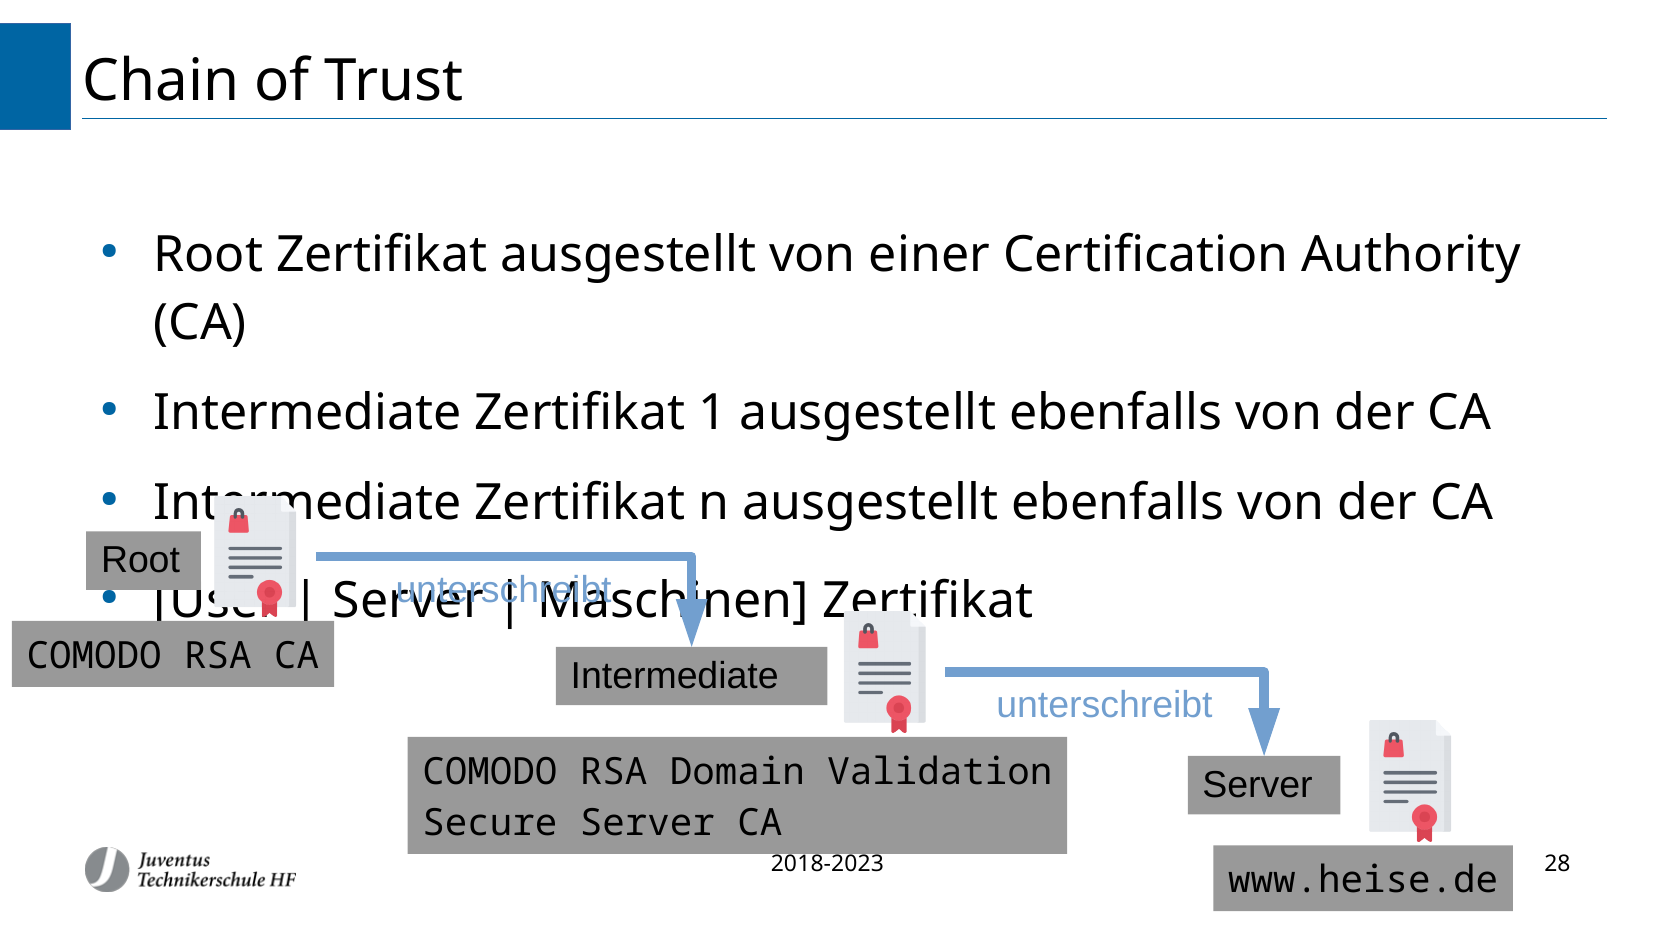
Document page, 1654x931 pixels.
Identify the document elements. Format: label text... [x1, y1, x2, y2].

text_box Intermediate [555, 646, 828, 706]
picture [824, 611, 945, 733]
text_box COMODO RSA CA [11, 620, 335, 674]
title Chain of Trust [82, 37, 1571, 119]
text_box COMODO RSA Domain Validation Secure Server CA [407, 736, 1068, 827]
text_box Server [1187, 755, 1341, 815]
text_box www.heise.de [1213, 845, 1513, 898]
picture [1349, 720, 1471, 842]
picture [85, 847, 296, 892]
picture [194, 496, 316, 617]
text_box Root [86, 531, 201, 590]
list Root Zertifikat ausgestellt von einer Certification Authority (CA) Intermediate Zertifikat 1 ausgestellt ebenfalls von der CA Intermediate Zertifikat n ausgestellt ebenfalls von der CA [User | Server | Maschinen] Zertifikat [82, 217, 1571, 758]
